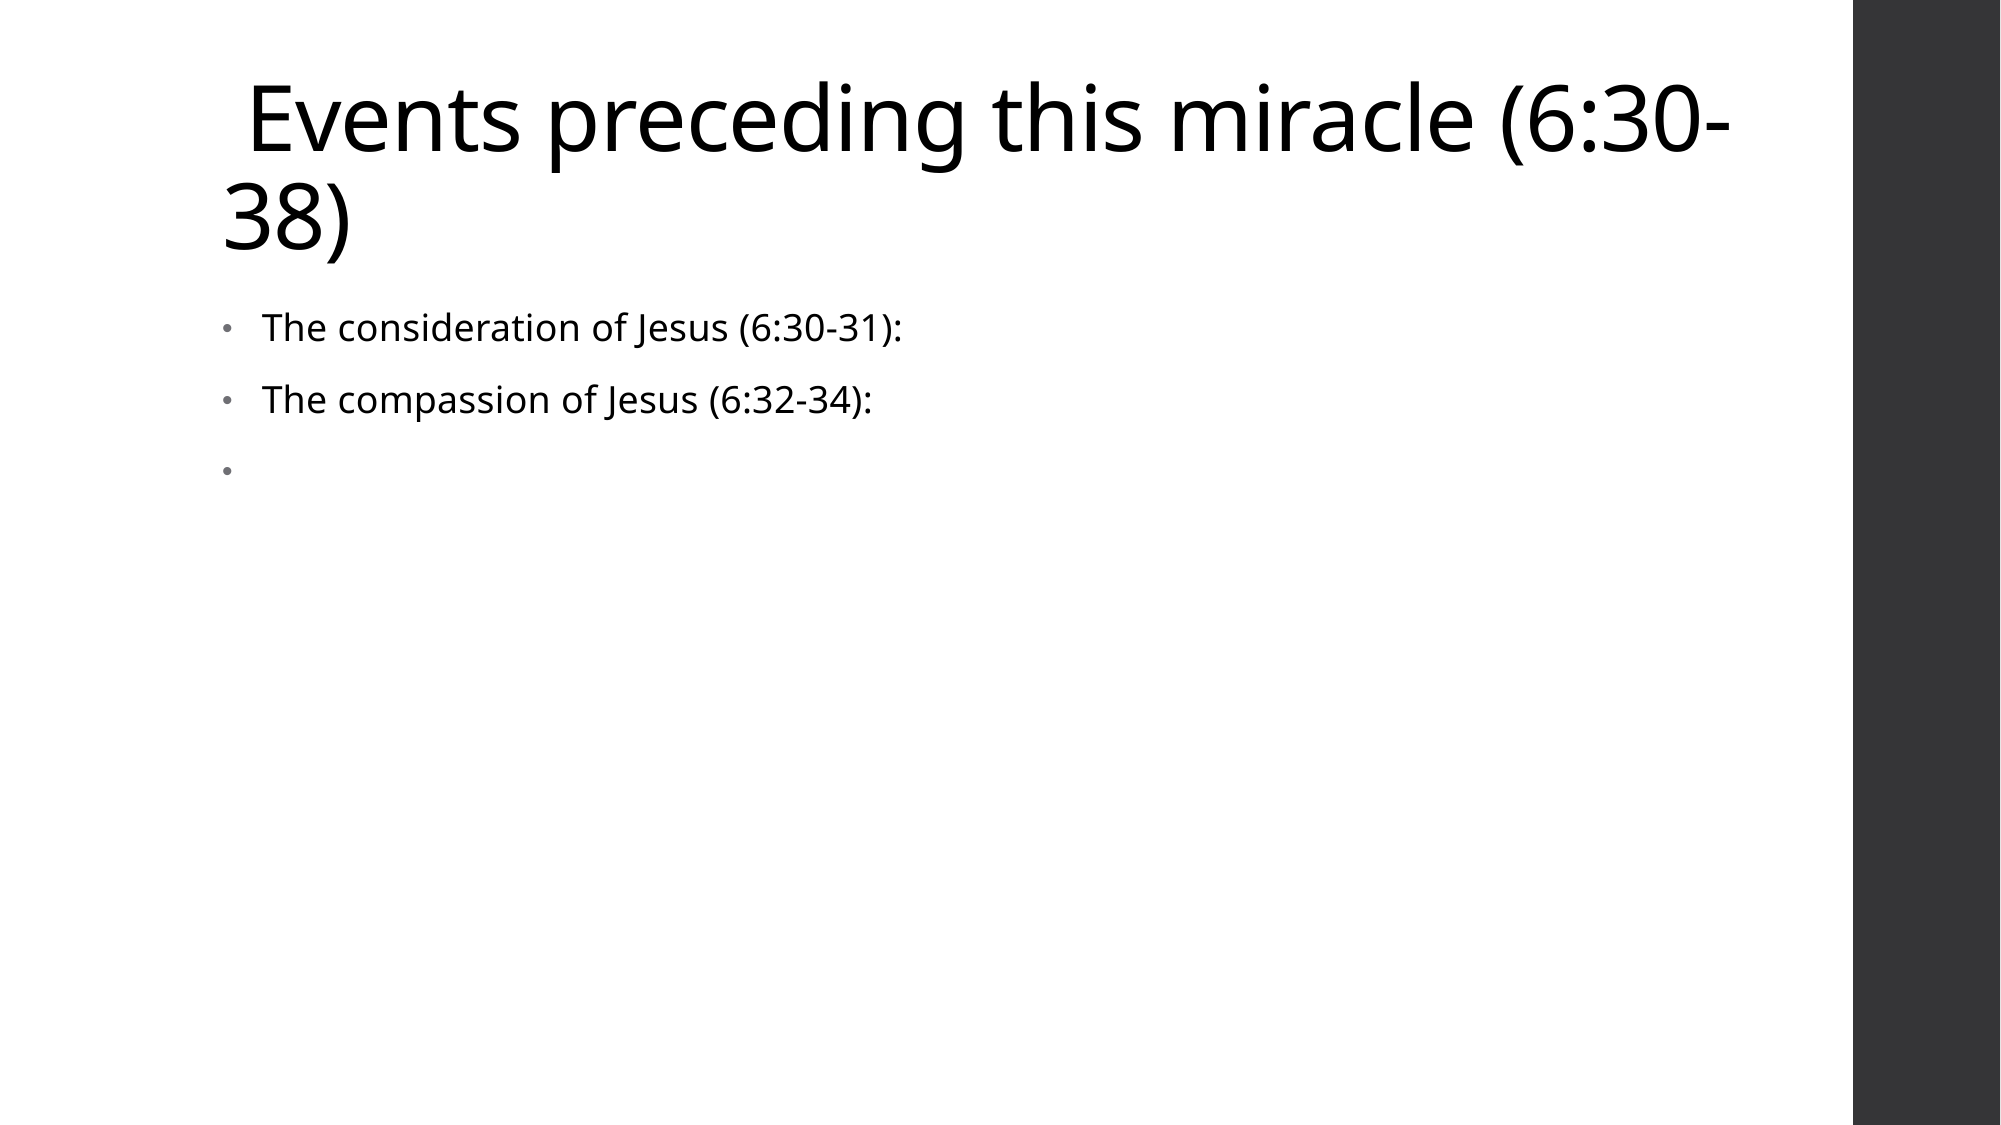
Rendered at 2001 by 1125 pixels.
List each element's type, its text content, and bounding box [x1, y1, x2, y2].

list The consideration of Jesus (6:30-31): The compassion of Jesus (6:32-34): [206, 299, 1617, 1014]
title Events preceding this miracle (6:30-38) [206, 60, 1797, 278]
